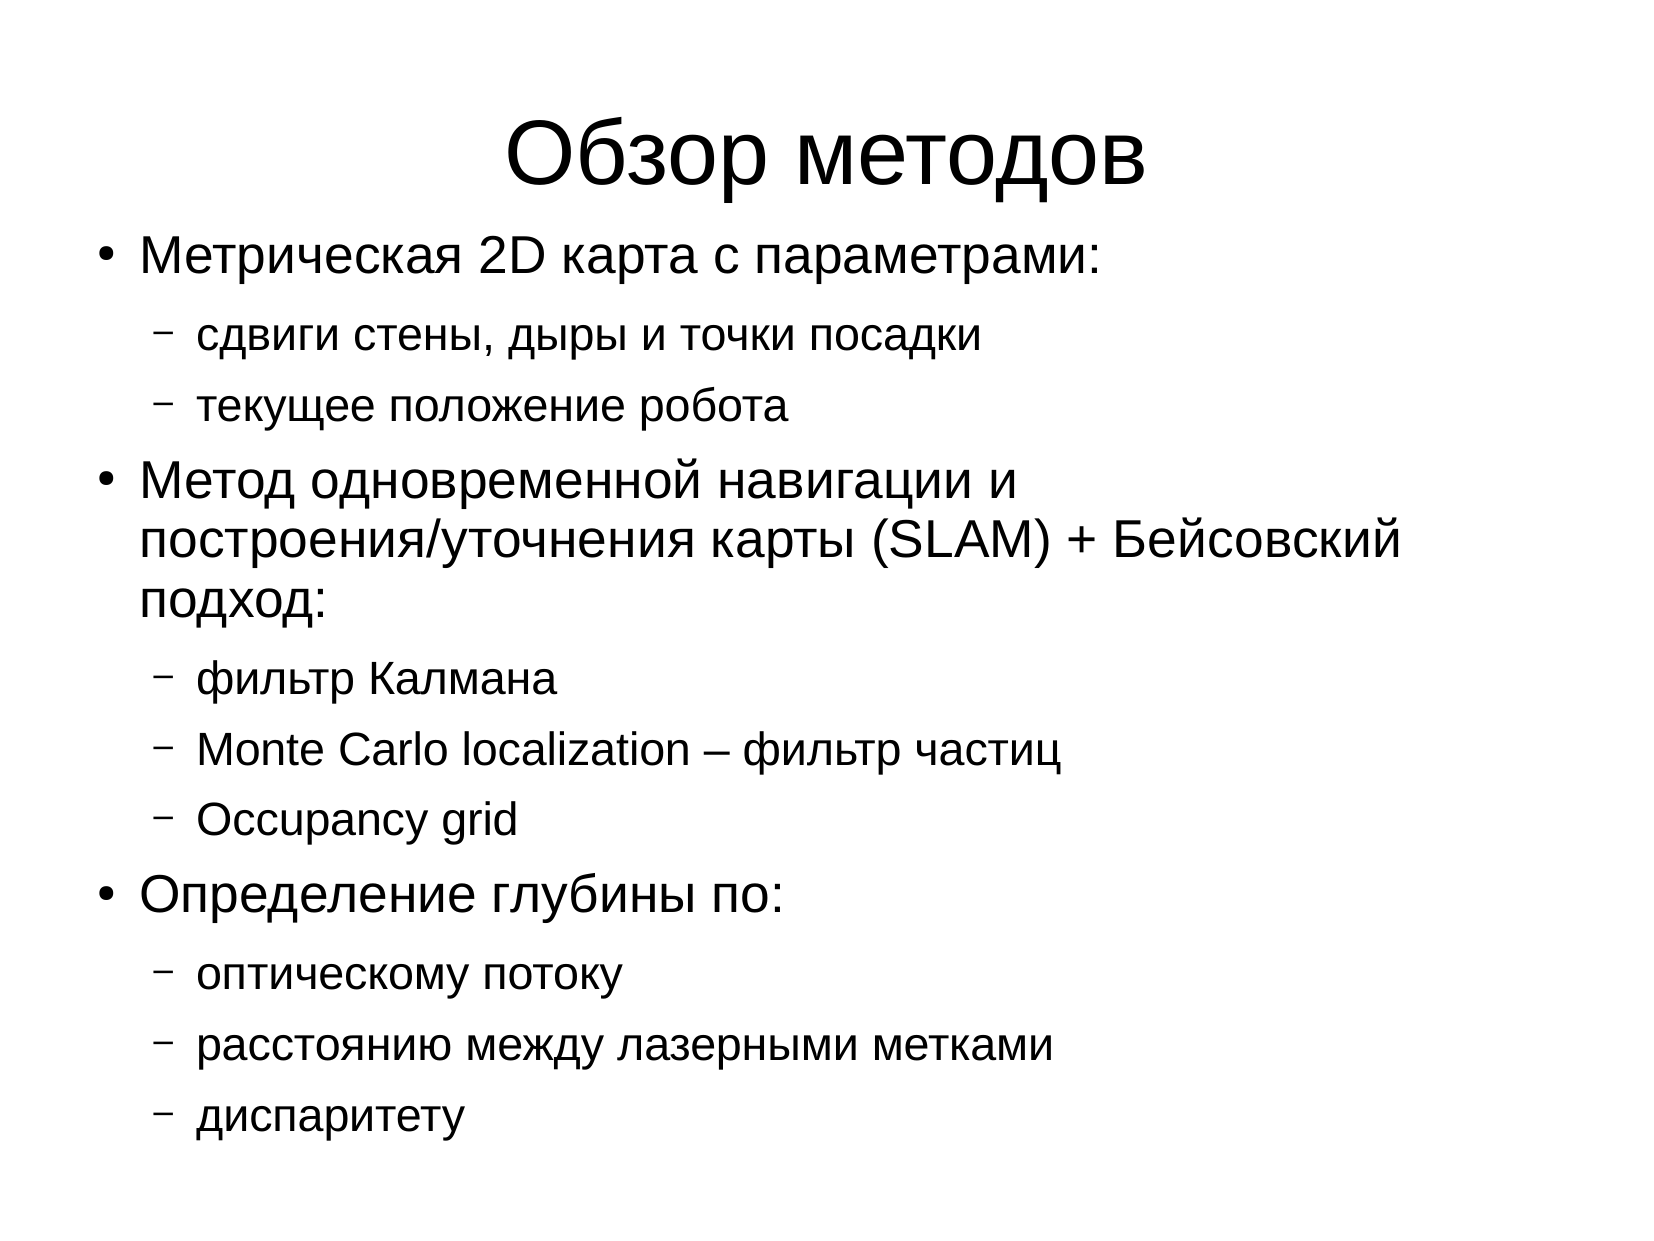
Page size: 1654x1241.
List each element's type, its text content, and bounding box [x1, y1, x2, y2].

list Метрическая 2D карта с параметрами: сдвиги стены, дыры и точки посадки текущее положение робота Метод одновременной навигации и построения/уточнения карты (SLAM) + Бейсовский подход: фильтр Калмана Monte Carlo localization – фильтр частиц Occupancy grid Определение глубины по: оптическому потоку расстоянию между лазерными метками диспаритету [82, 225, 1538, 1156]
title Обзор методов [82, 49, 1571, 257]
